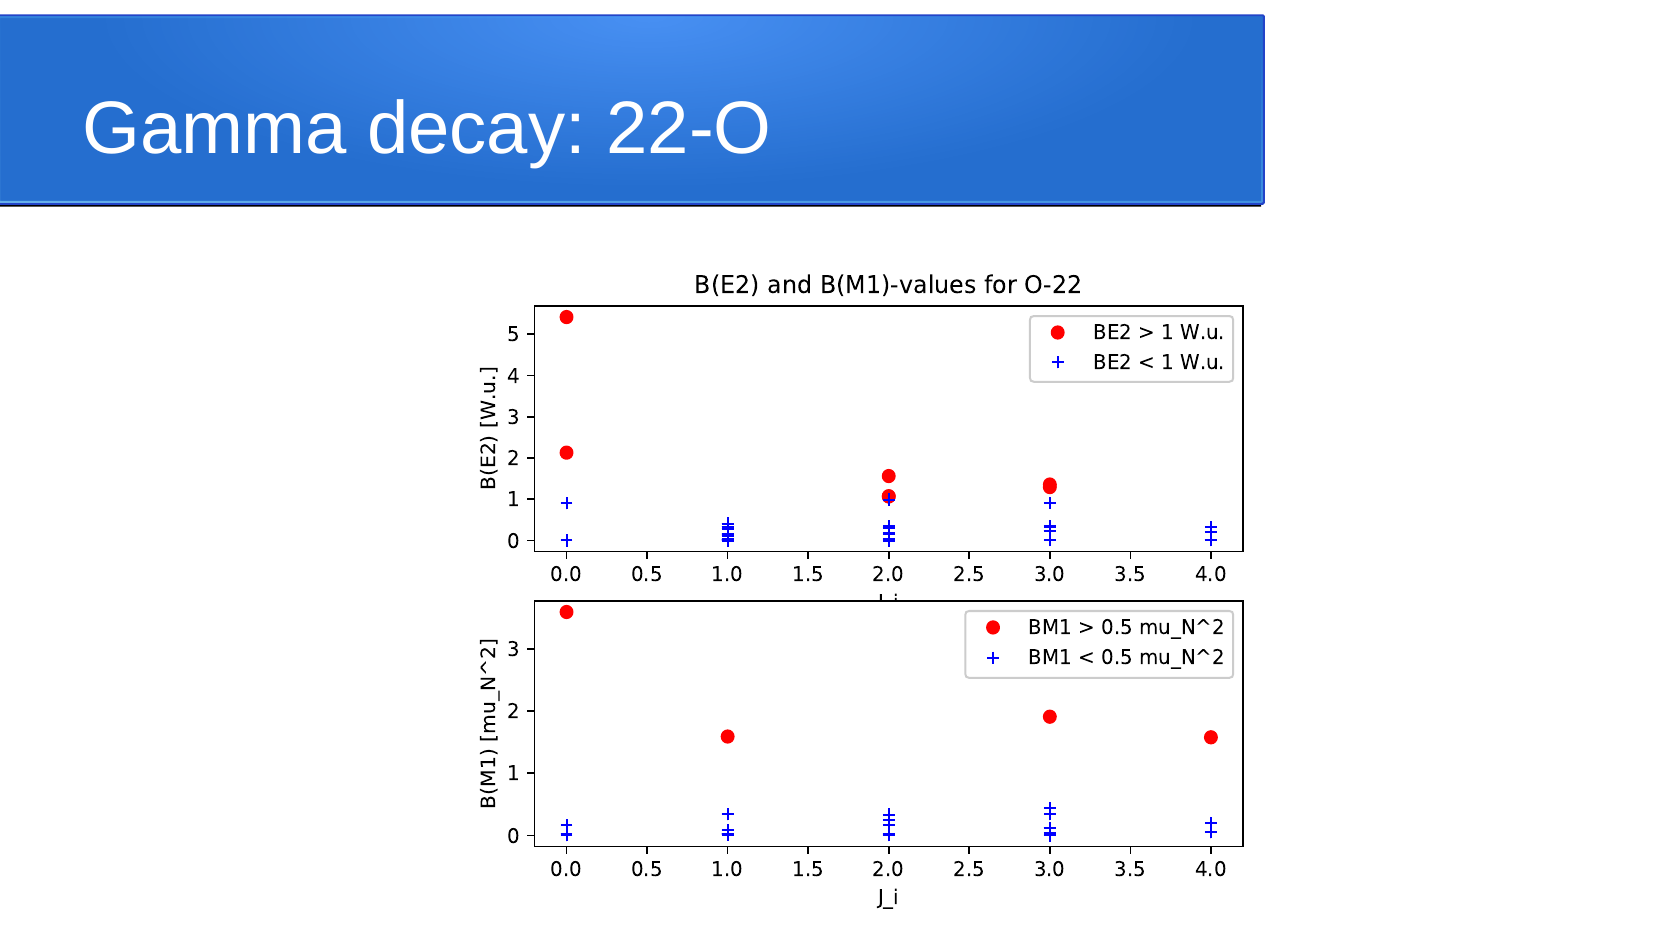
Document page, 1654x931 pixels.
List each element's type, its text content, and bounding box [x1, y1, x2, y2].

picture [420, 220, 1336, 924]
title Gamma decay: 22-O [82, 35, 1441, 221]
